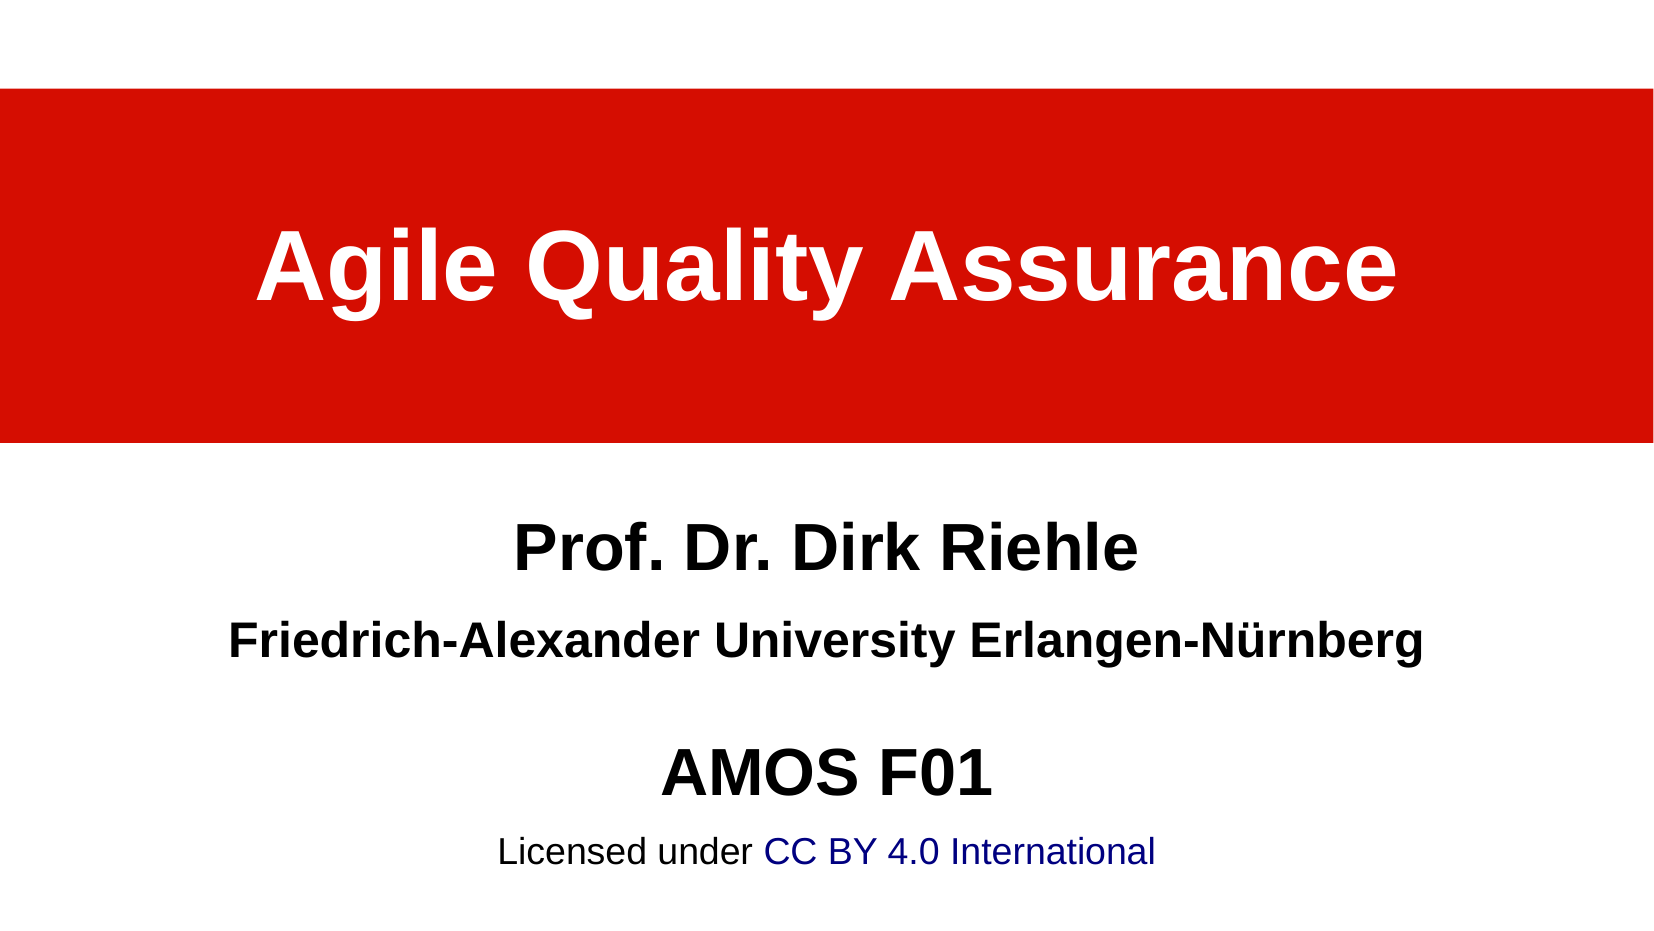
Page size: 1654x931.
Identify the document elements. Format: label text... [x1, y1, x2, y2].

subtitle Prof. Dr. Dirk Riehle Friedrich-Alexander University Erlangen-Nürnberg AMOS F01 Licensed under CC BY 4.0 International [29, 472, 1625, 886]
title Agile Quality Assurance [0, 88, 1654, 443]
